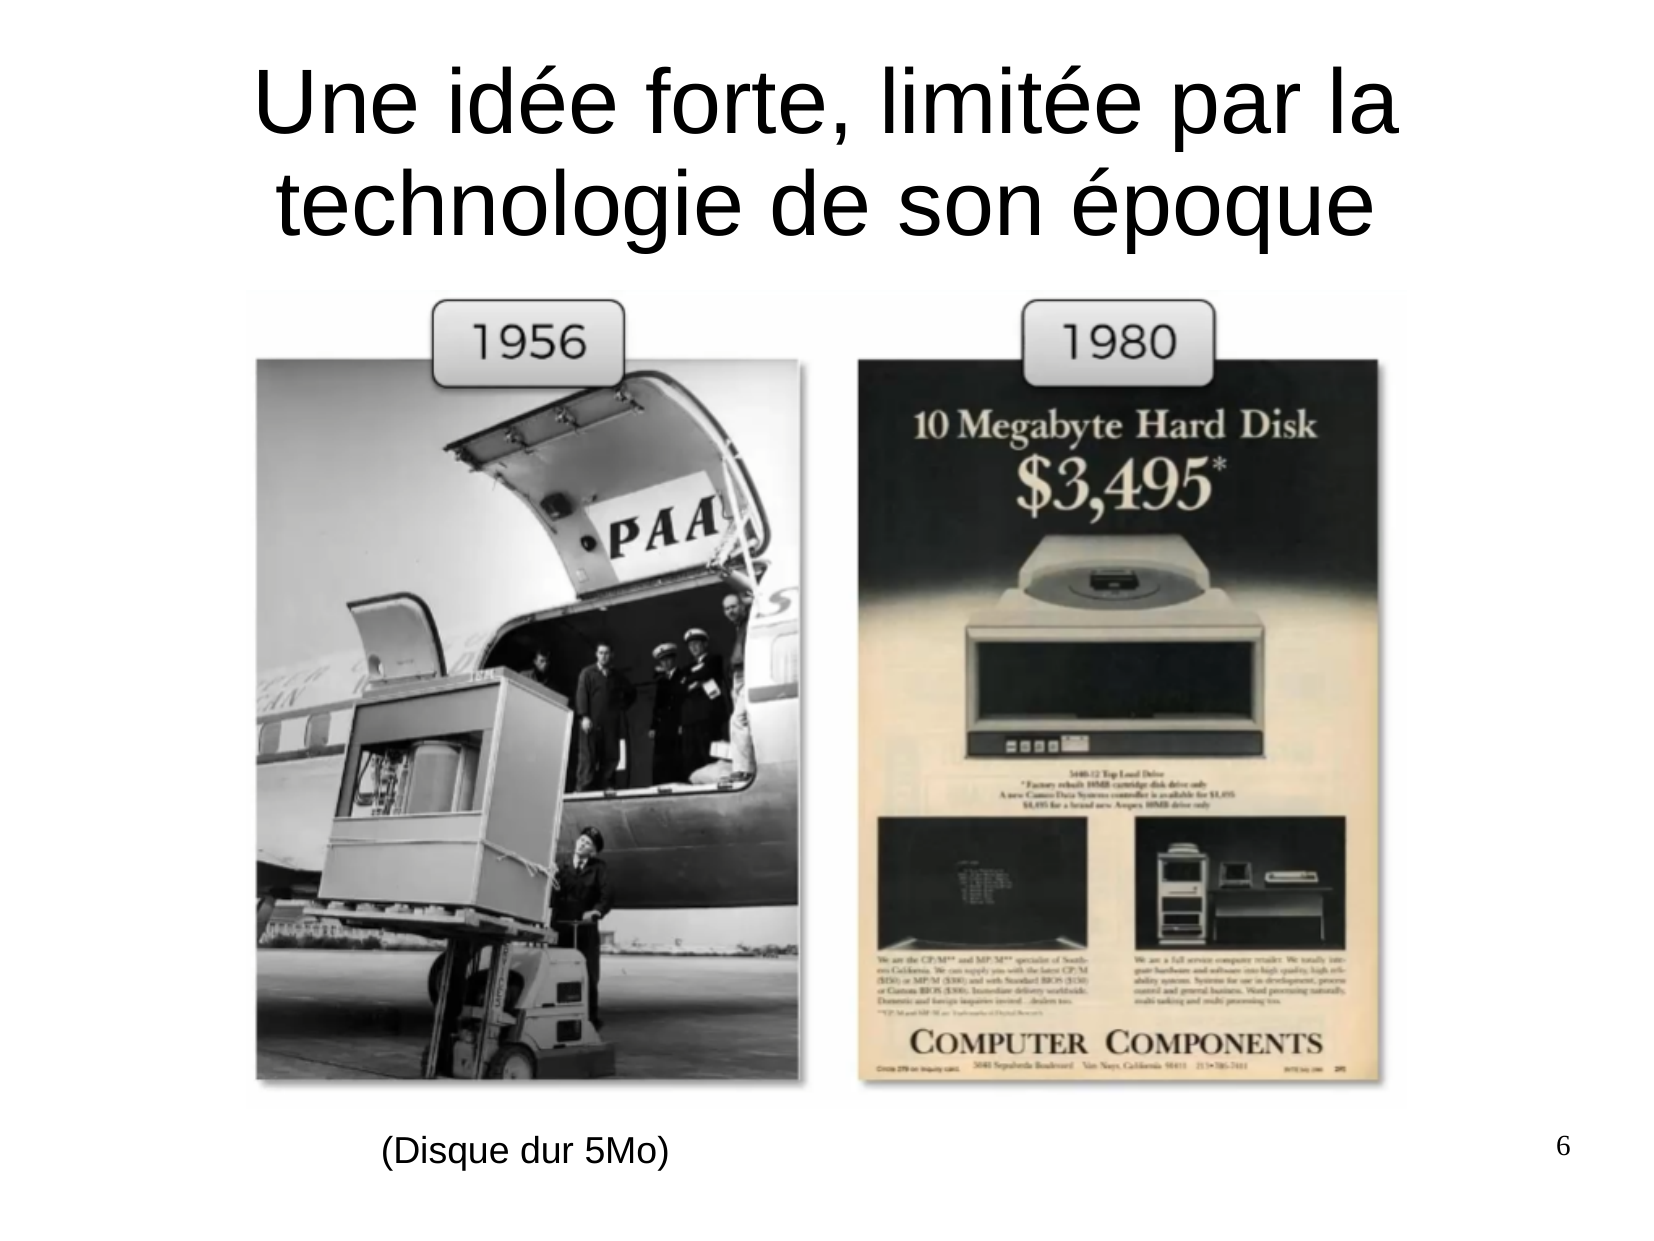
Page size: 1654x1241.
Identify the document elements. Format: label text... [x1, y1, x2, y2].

text_box (Disque dur 5Mo) [366, 1122, 756, 1179]
title Une idée forte, limitée par la technologie de son époque [82, 49, 1571, 257]
picture [246, 290, 1407, 1109]
